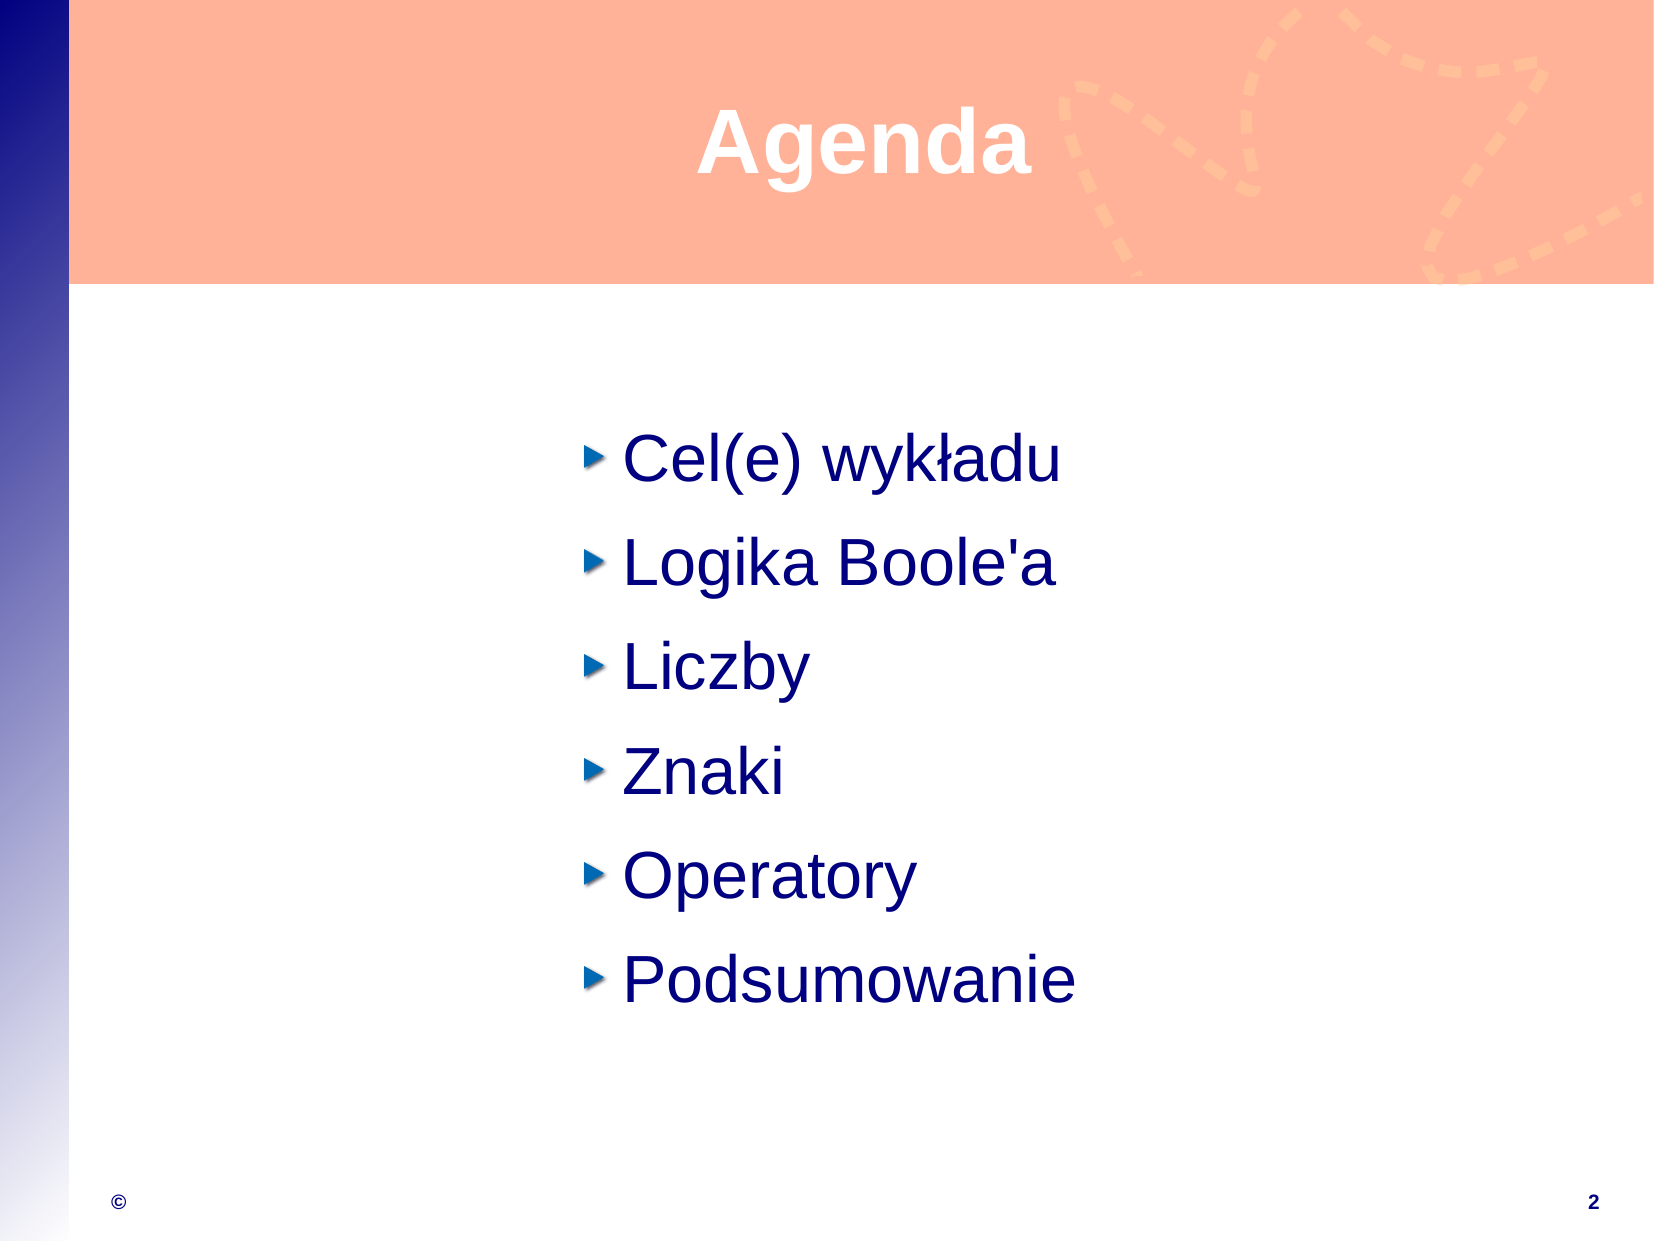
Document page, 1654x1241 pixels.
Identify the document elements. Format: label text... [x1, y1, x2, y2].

list Cel(e) wykładu Logika Boole'a Liczby Znaki Operatory Podsumowanie [551, 420, 1149, 1064]
title Agenda [111, 37, 1617, 246]
